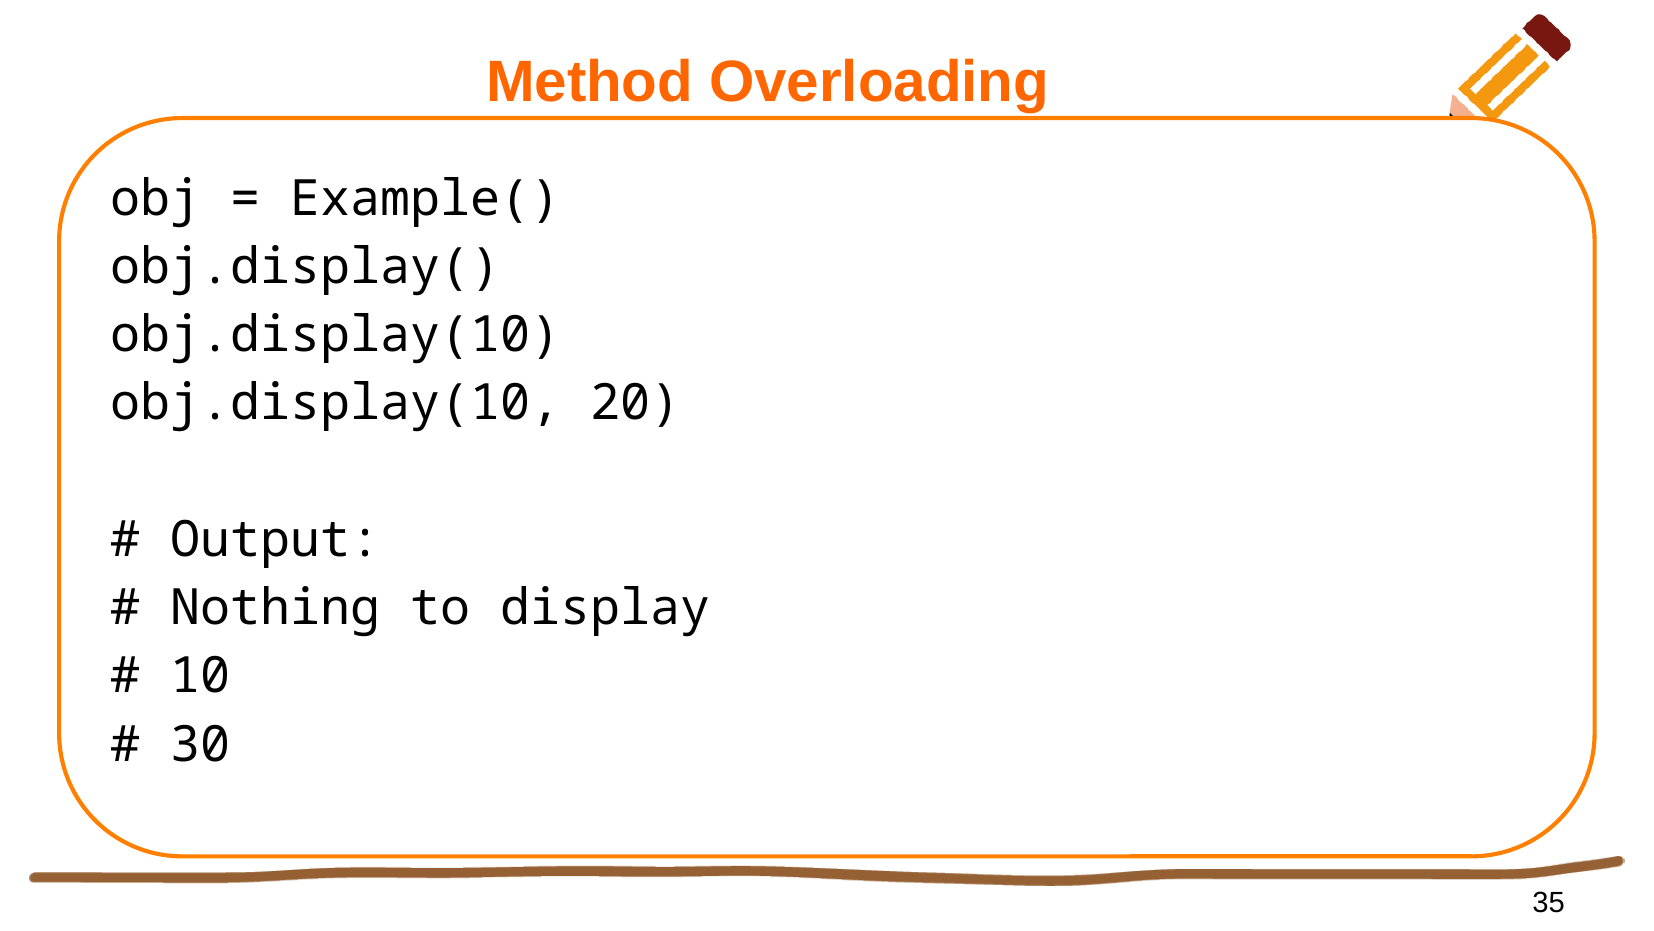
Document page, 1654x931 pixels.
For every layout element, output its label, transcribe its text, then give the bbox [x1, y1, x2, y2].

picture [1446, 14, 1571, 133]
picture [29, 856, 1625, 886]
title Method Overloading [88, 29, 1447, 133]
text_box obj = Example() obj.display() obj.display(10) obj.display(10, 20) # Output: # Nothing to display # 10 # 30 [59, 118, 1595, 857]
